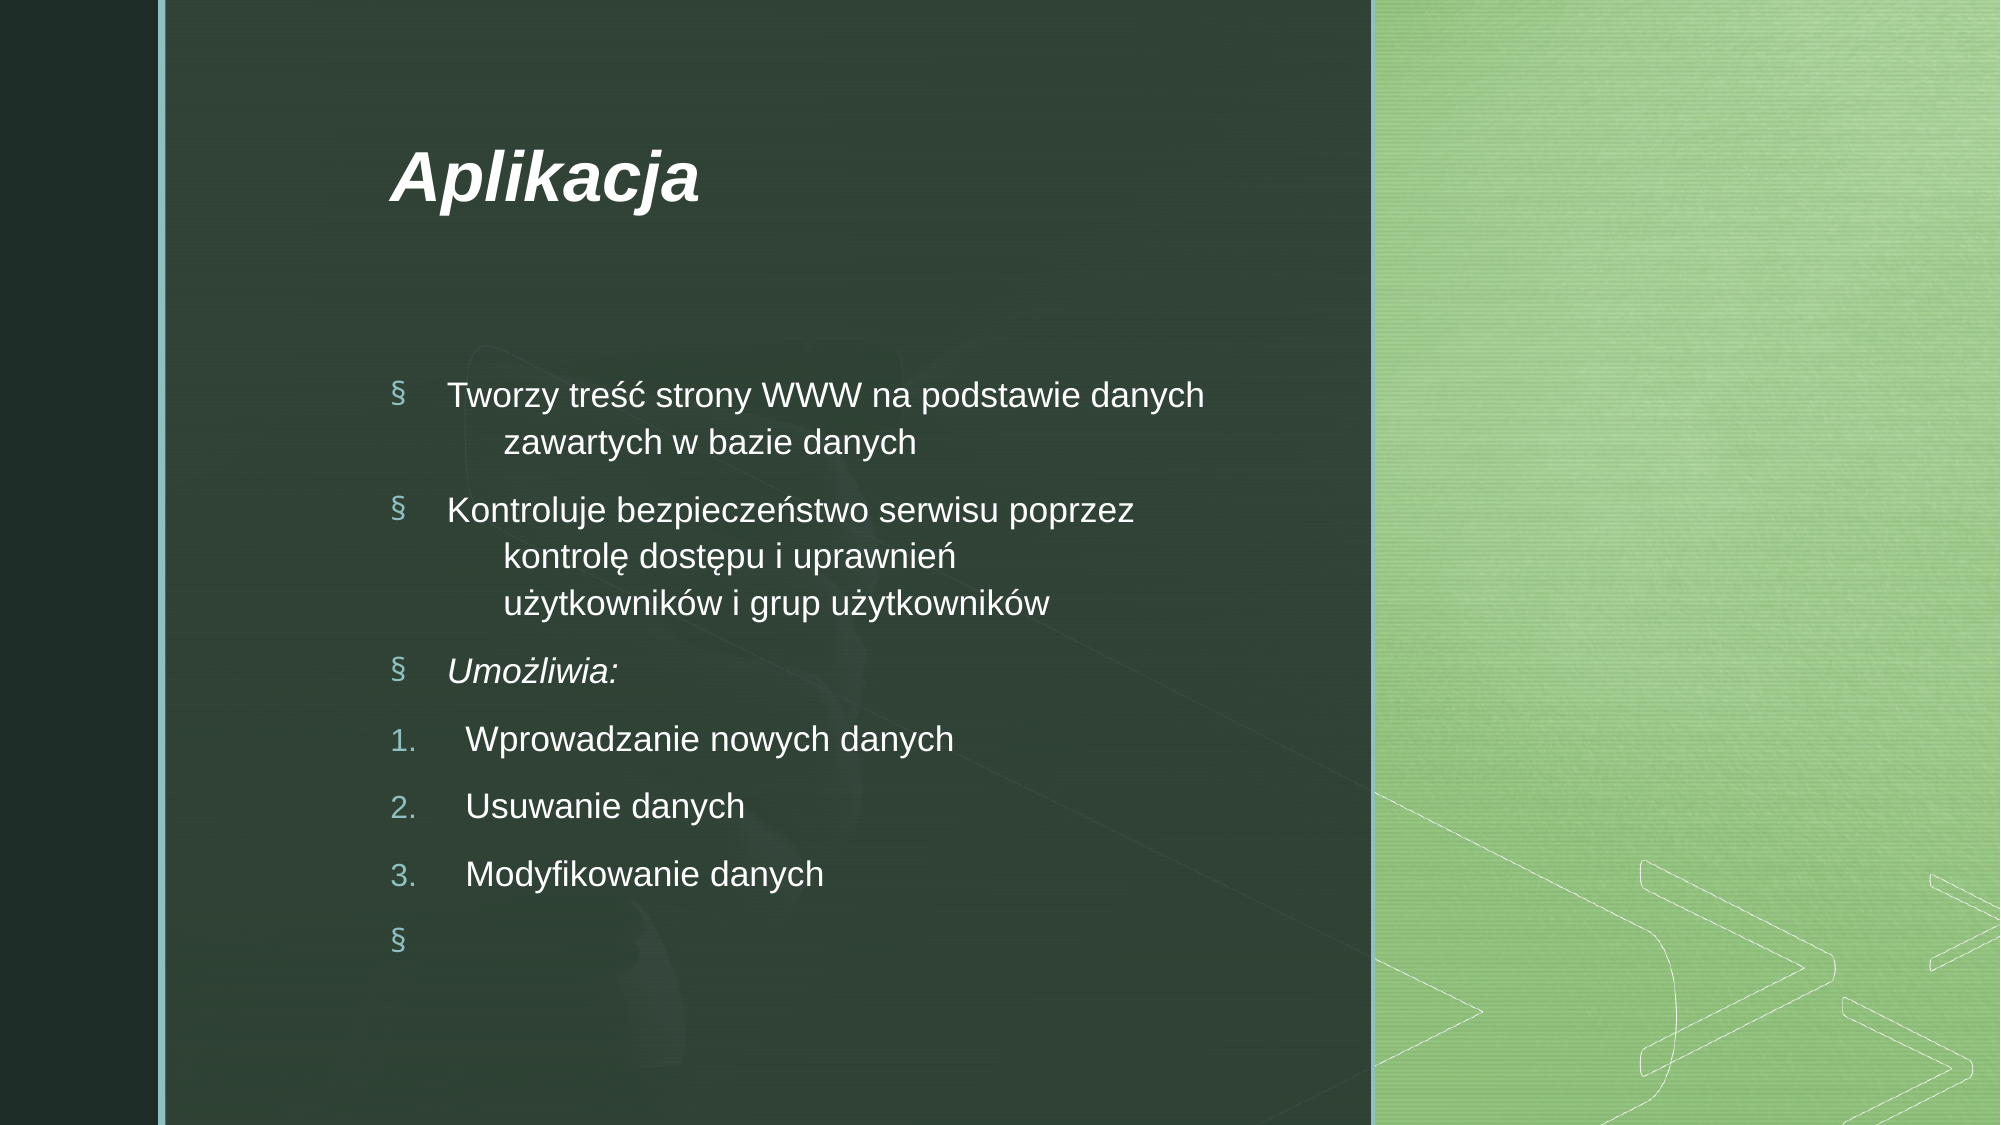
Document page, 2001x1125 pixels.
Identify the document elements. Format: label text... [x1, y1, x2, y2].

title Aplikacja [375, 132, 1239, 310]
list Tworzy treść strony WWW na podstawie danych zawartych w bazie danych Kontroluje bezpieczeństwo serwisu poprzez kontrolę dostępu i uprawnień użytkowników i grup użytkowników Umożliwia: Wprowadzanie nowych danych Usuwanie danych Modyfikowanie danych [375, 336, 1239, 993]
picture [1375, 0, 2000, 1125]
text_box [0, 0, 1375, 1125]
